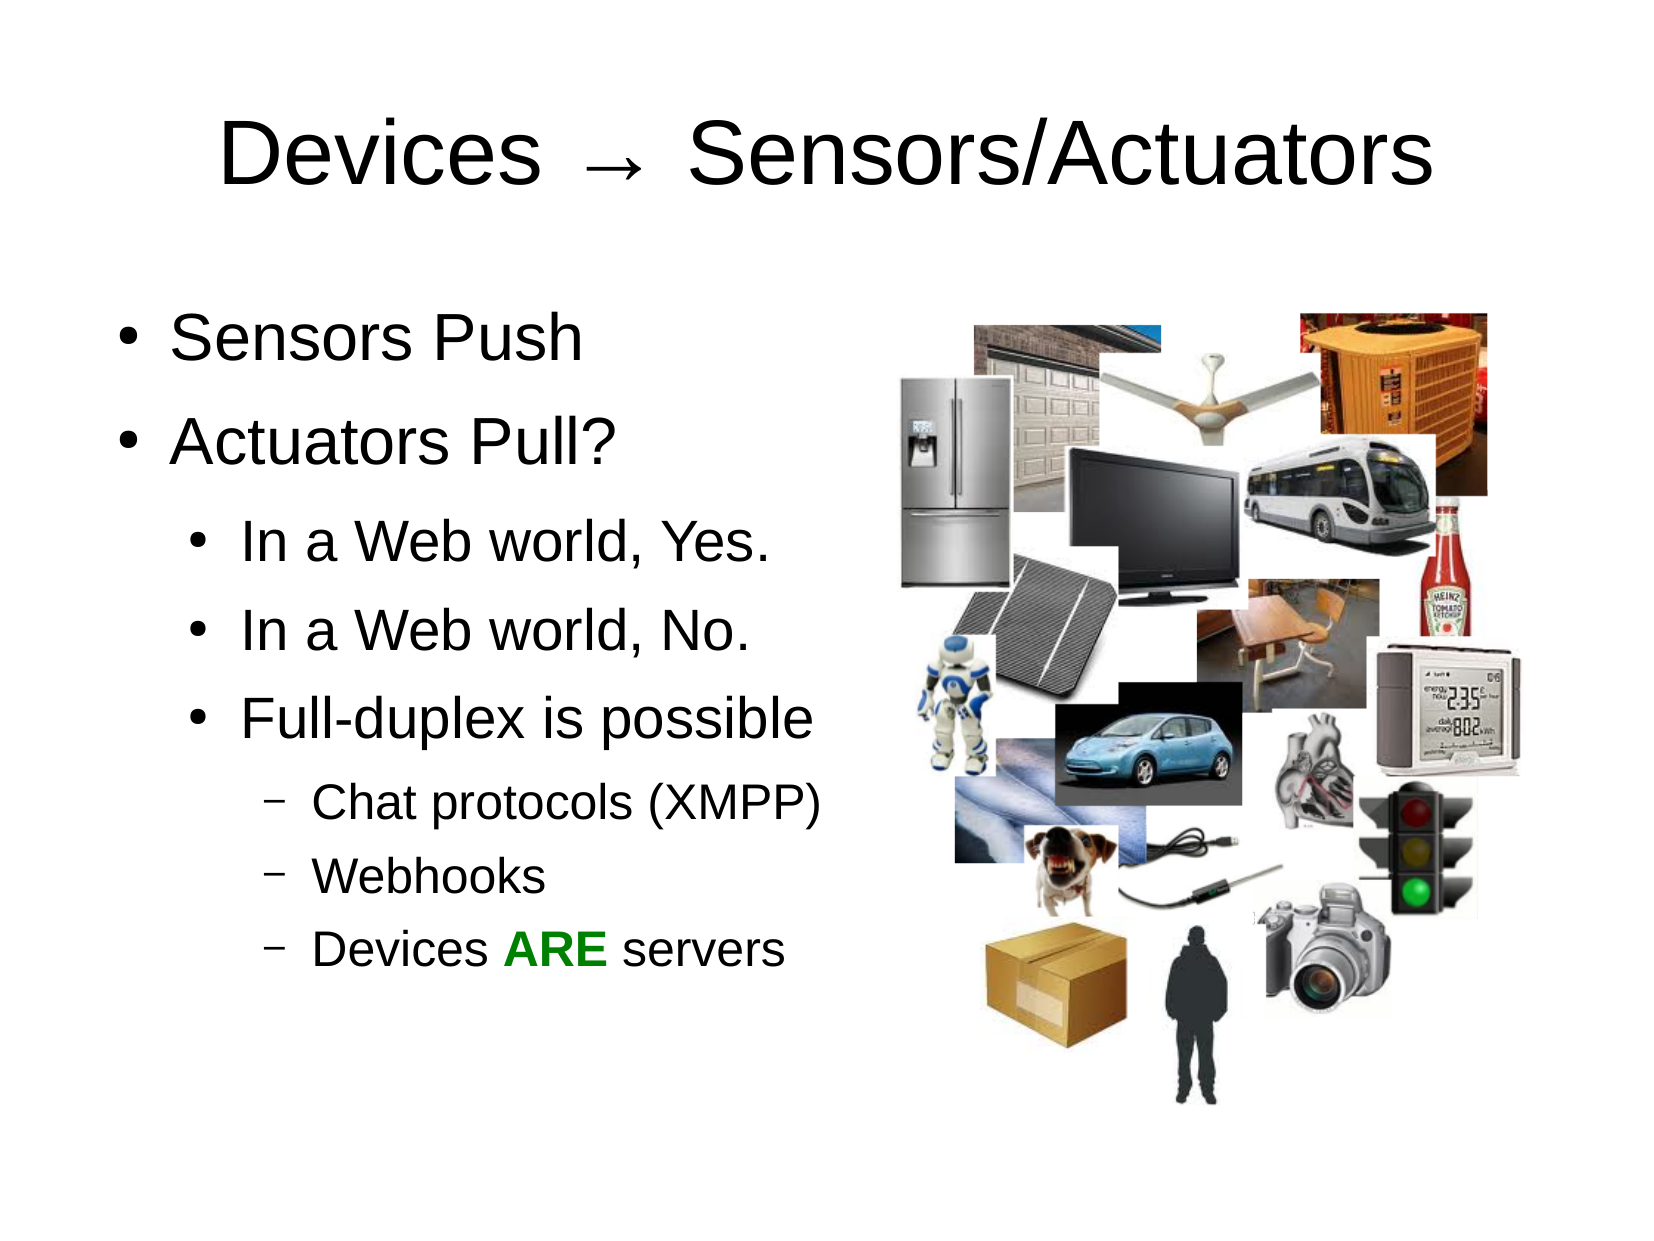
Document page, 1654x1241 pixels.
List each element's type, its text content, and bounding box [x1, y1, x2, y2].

list Sensors Push Actuators Pull? In a Web world, Yes. In a Web world, No. Full-duplex is possible Chat protocols (XMPP) Webhooks Devices ARE servers [98, 300, 826, 1119]
picture [884, 300, 1538, 1119]
title Devices → Sensors/Actuators [82, 49, 1571, 257]
